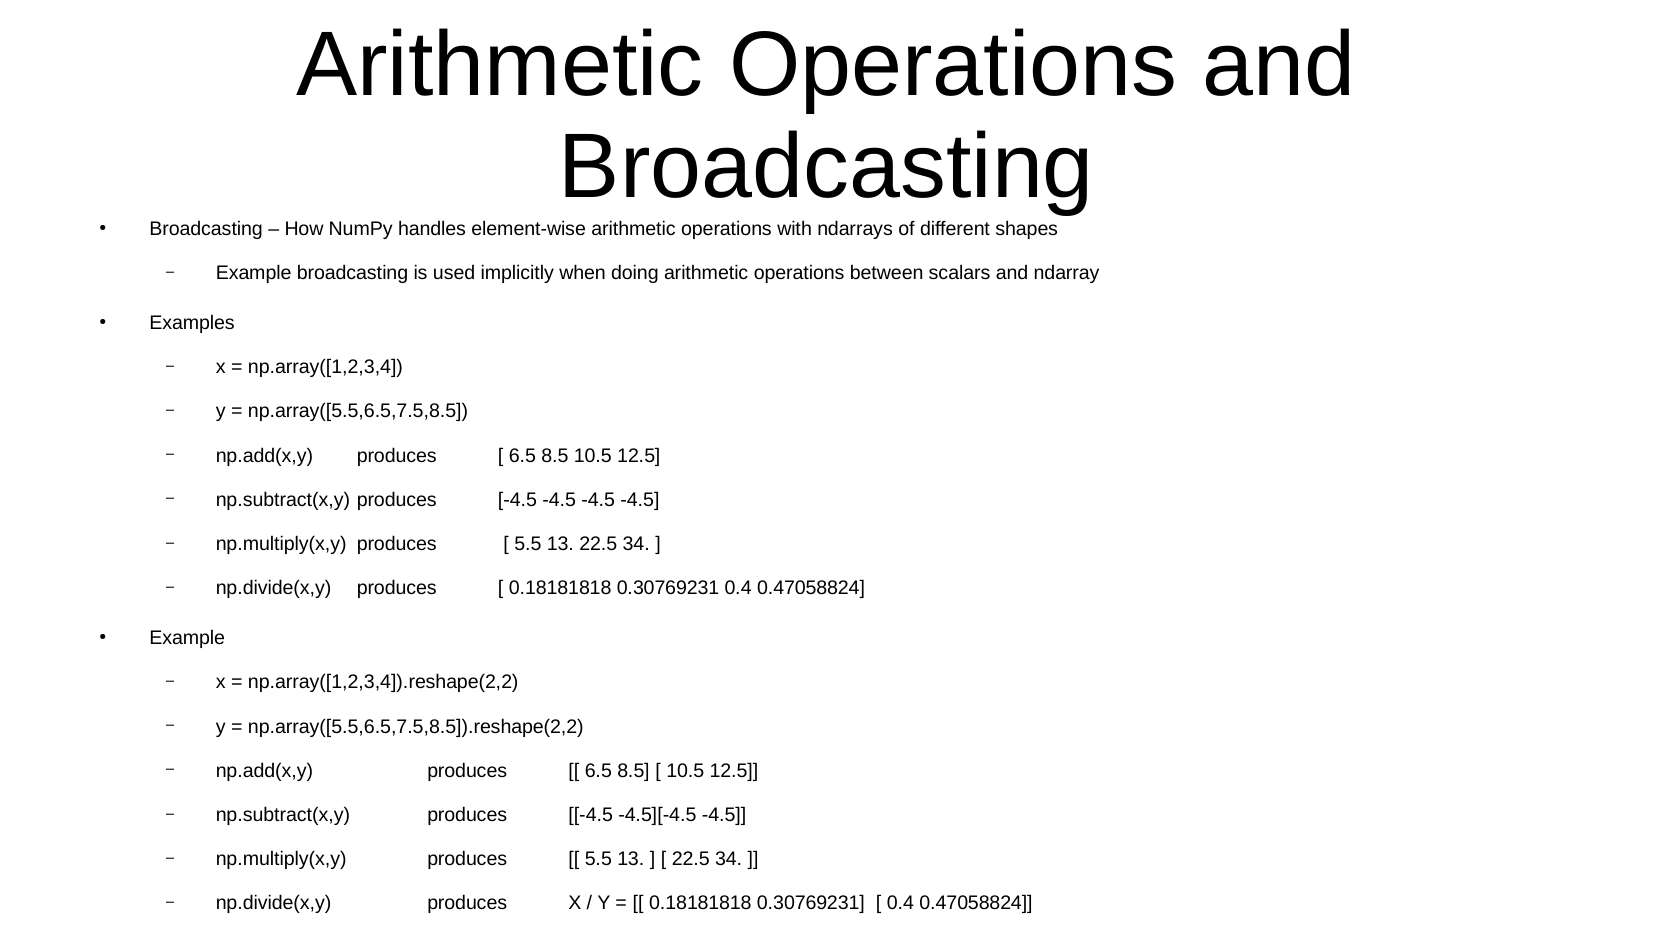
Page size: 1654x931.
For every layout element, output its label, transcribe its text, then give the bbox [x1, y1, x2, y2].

title Arithmetic Operations and Broadcasting [82, 12, 1571, 217]
list Broadcasting – How NumPy handles element-wise arithmetic operations with ndarrays of different shapes Example broadcasting is used implicitly when doing arithmetic operations between scalars and ndarray Examples x = np.array([1,2,3,4]) y = np.array([5.5,6.5,7.5,8.5]) np.add(x,y) produces [ 6.5 8.5 10.5 12.5] np.subtract(x,y) produces [-4.5 -4.5 -4.5 -4.5] np.multiply(x,y) produces [ 5.5 13. 22.5 34. ] np.divide(x,y) produces [ 0.18181818 0.30769231 0.4 0.47058824] Example x = np.array([1,2,3,4]).reshape(2,2) y = np.array([5.5,6.5,7.5,8.5]).reshape(2,2) np.add(x,y) produces [[ 6.5 8.5] [ 10.5 12.5]] np.subtract(x,y) produces [[-4.5 -4.5][-4.5 -4.5]] np.multiply(x,y) produces [[ 5.5 13. ] [ 22.5 34. ]] np.divide(x,y) produces X / Y = [[ 0.18181818 0.30769231] [ 0.4 0.47058824]] [82, 217, 1571, 916]
